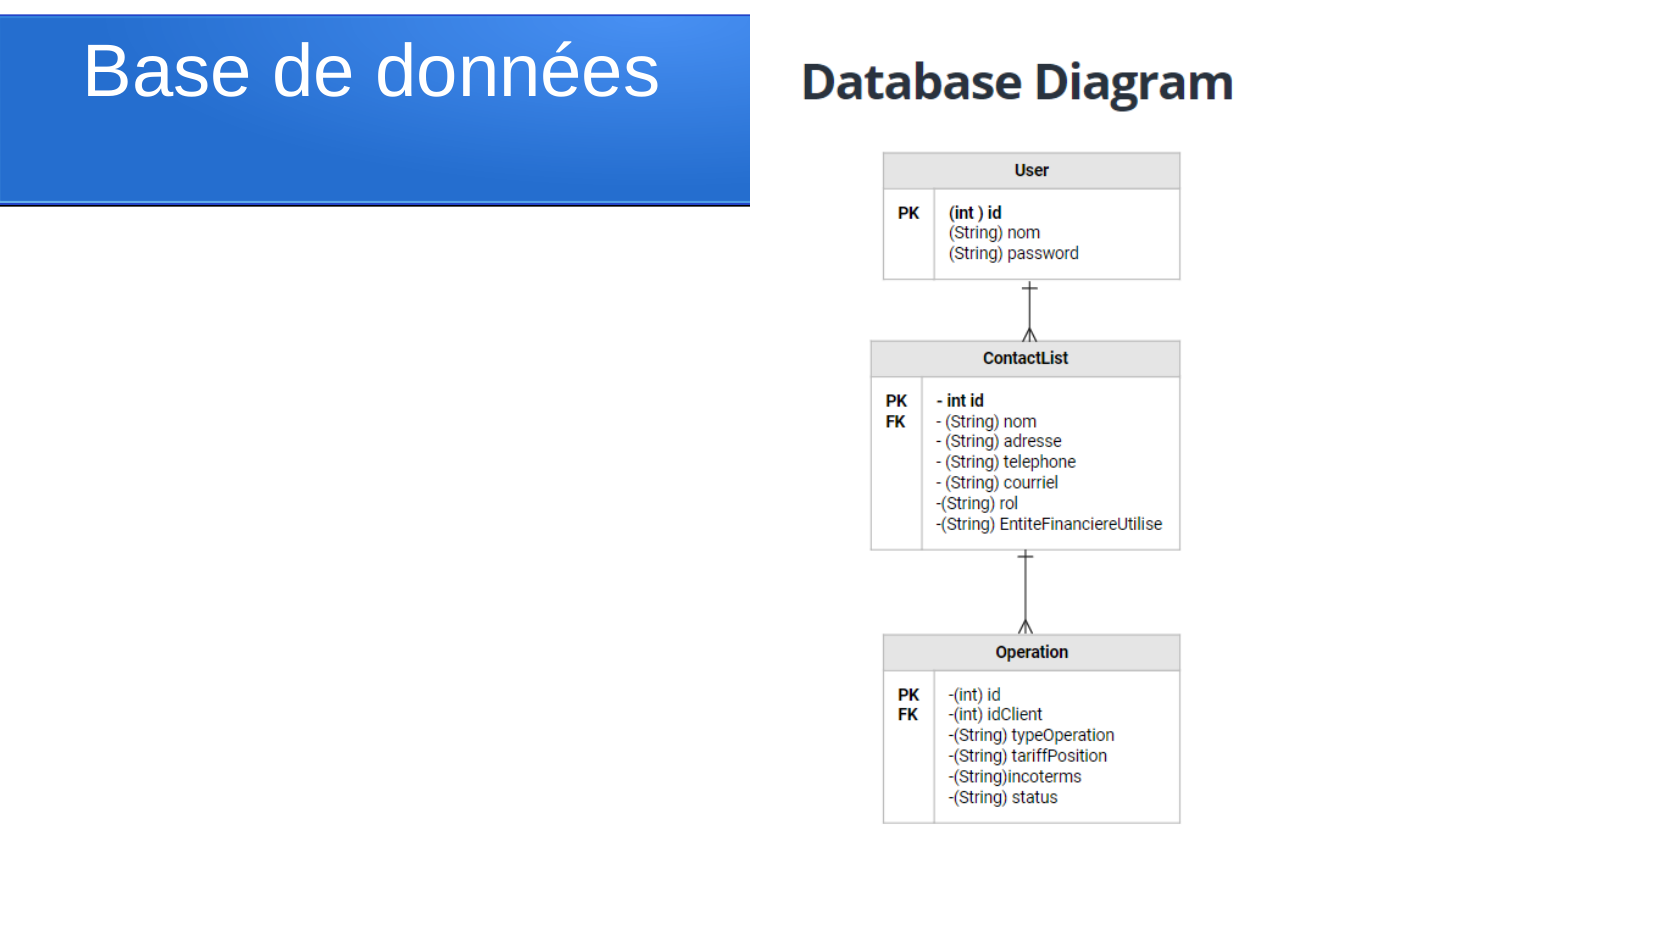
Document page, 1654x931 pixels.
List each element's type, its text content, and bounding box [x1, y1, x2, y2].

title Base de données [82, 29, 750, 196]
picture [750, 14, 1327, 886]
